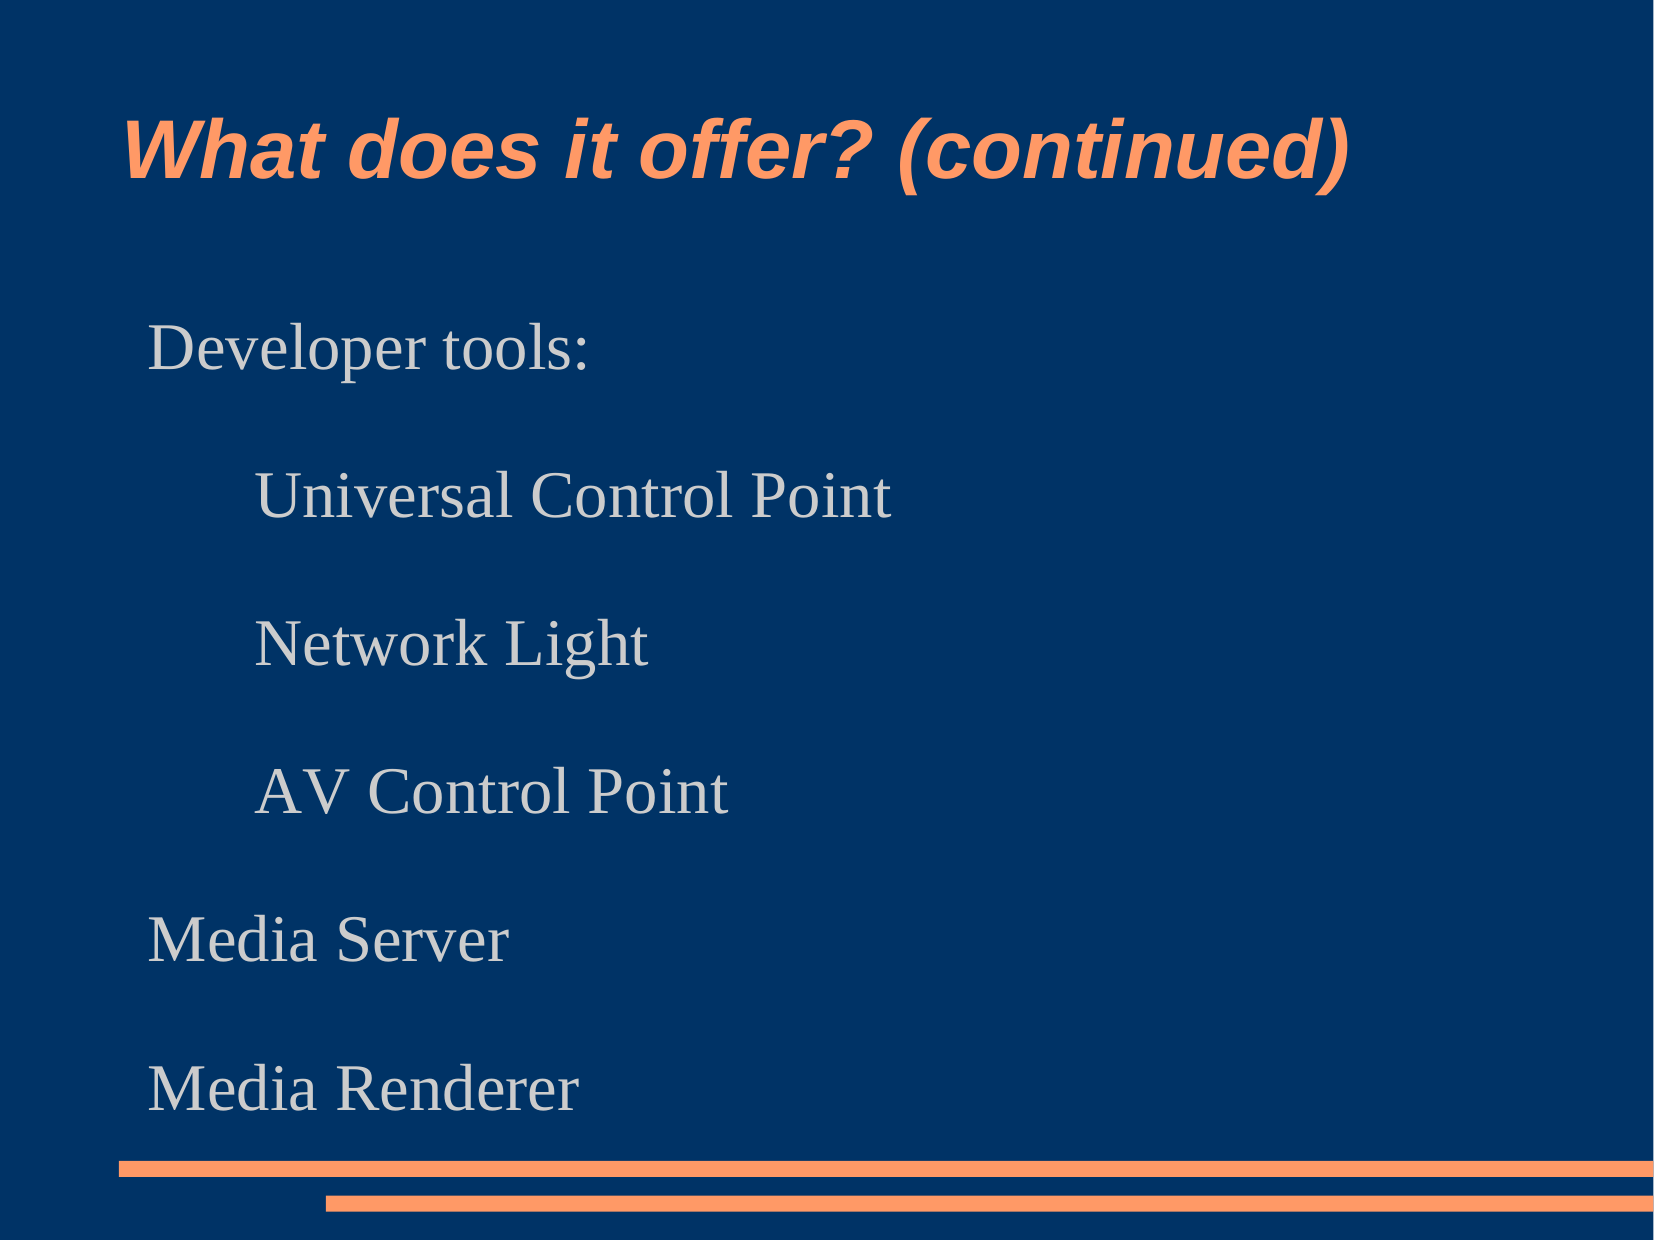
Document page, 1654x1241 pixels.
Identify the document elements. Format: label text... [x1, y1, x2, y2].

subtitle Developer tools: Universal Control Point Network Light AV Control Point Media Server Media Renderer [112, 272, 1552, 1088]
title What does it offer? (continued) [121, 53, 1534, 247]
